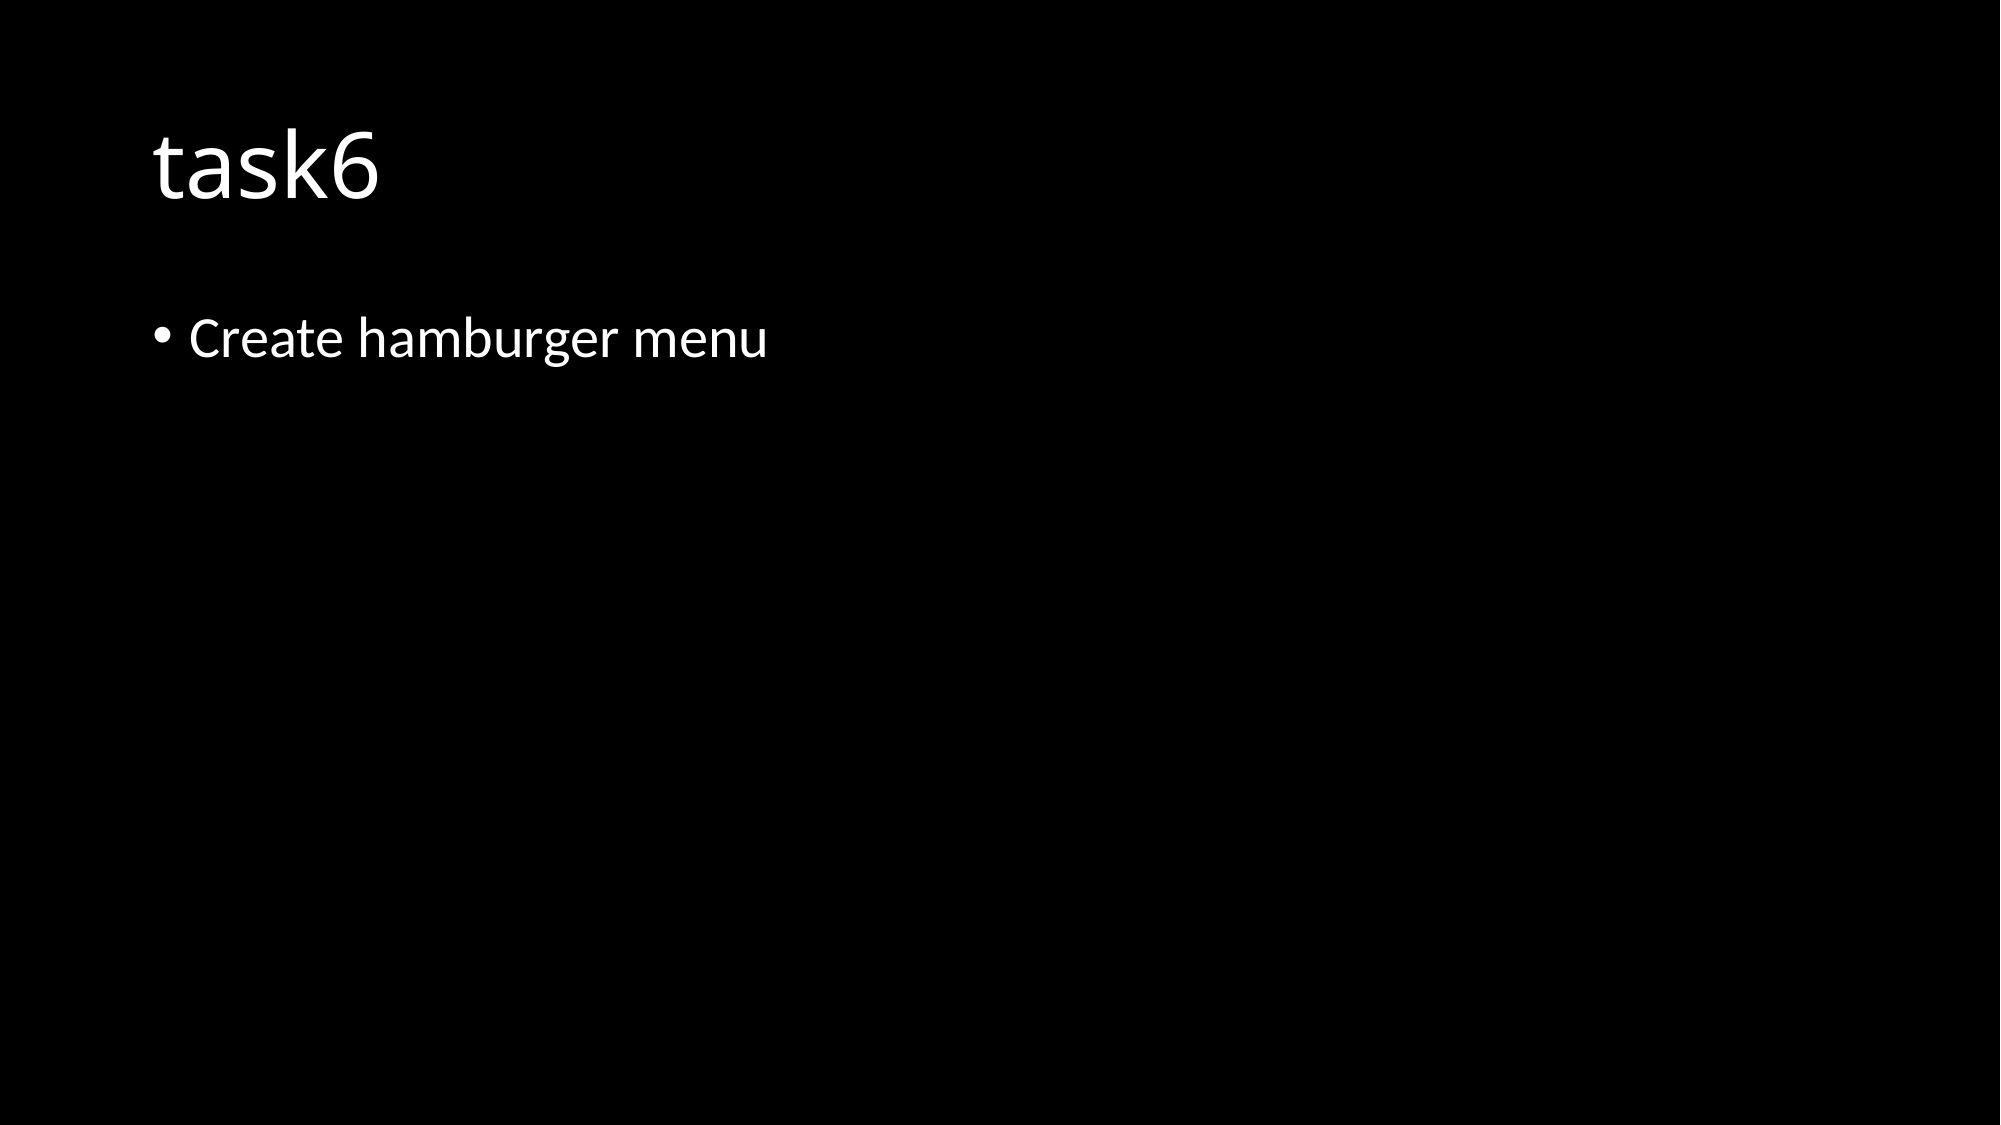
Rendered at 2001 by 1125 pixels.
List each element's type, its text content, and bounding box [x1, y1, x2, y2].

list Create hamburger menu [137, 299, 1863, 1014]
title task6 [137, 59, 1863, 278]
